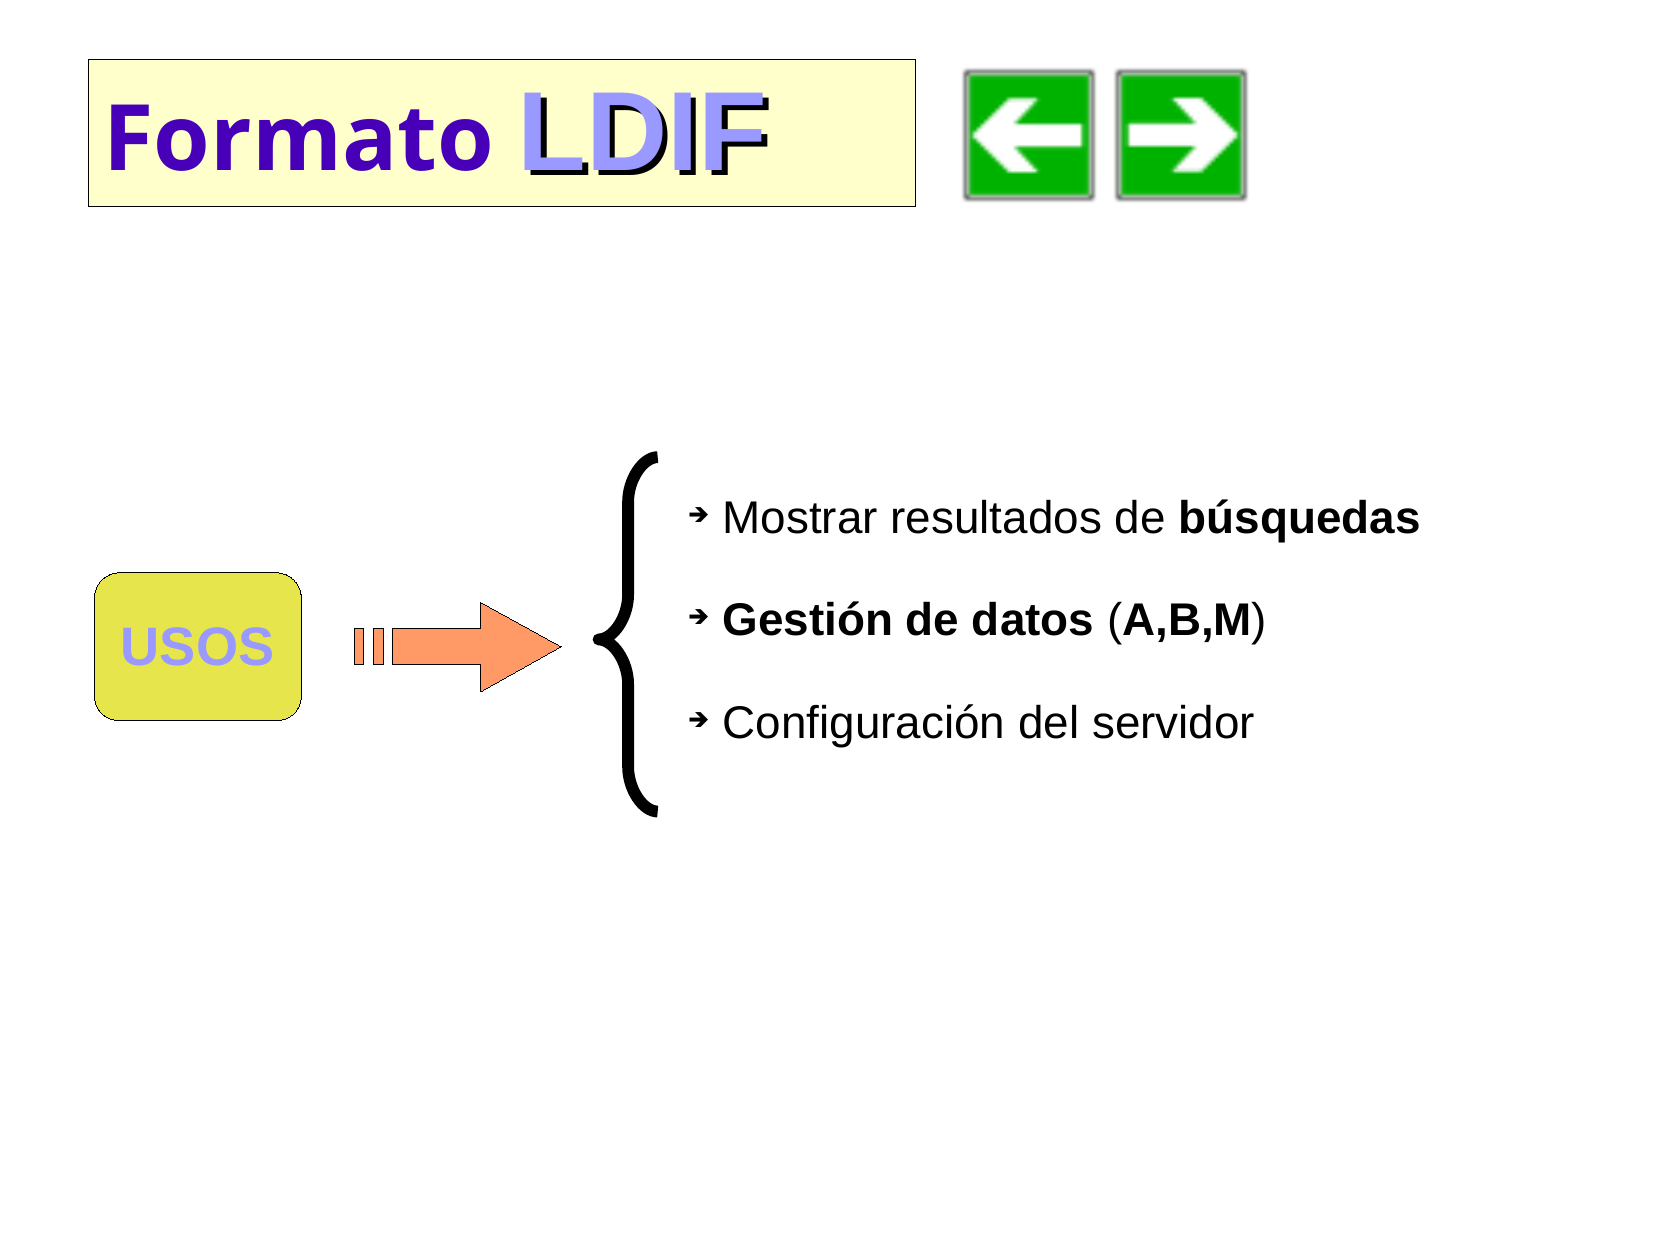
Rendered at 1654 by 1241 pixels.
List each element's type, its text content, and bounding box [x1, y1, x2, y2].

text_box [373, 628, 384, 665]
text_box [392, 602, 562, 692]
picture [1108, 62, 1257, 211]
text_box USOS [94, 572, 302, 721]
picture [956, 62, 1105, 211]
text_box Mostrar resultados de búsquedas Gestión de datos (A,B,M) Configuración del servidor [673, 484, 1565, 756]
text_box Formato LDIF [88, 59, 916, 207]
text_box [354, 628, 364, 665]
